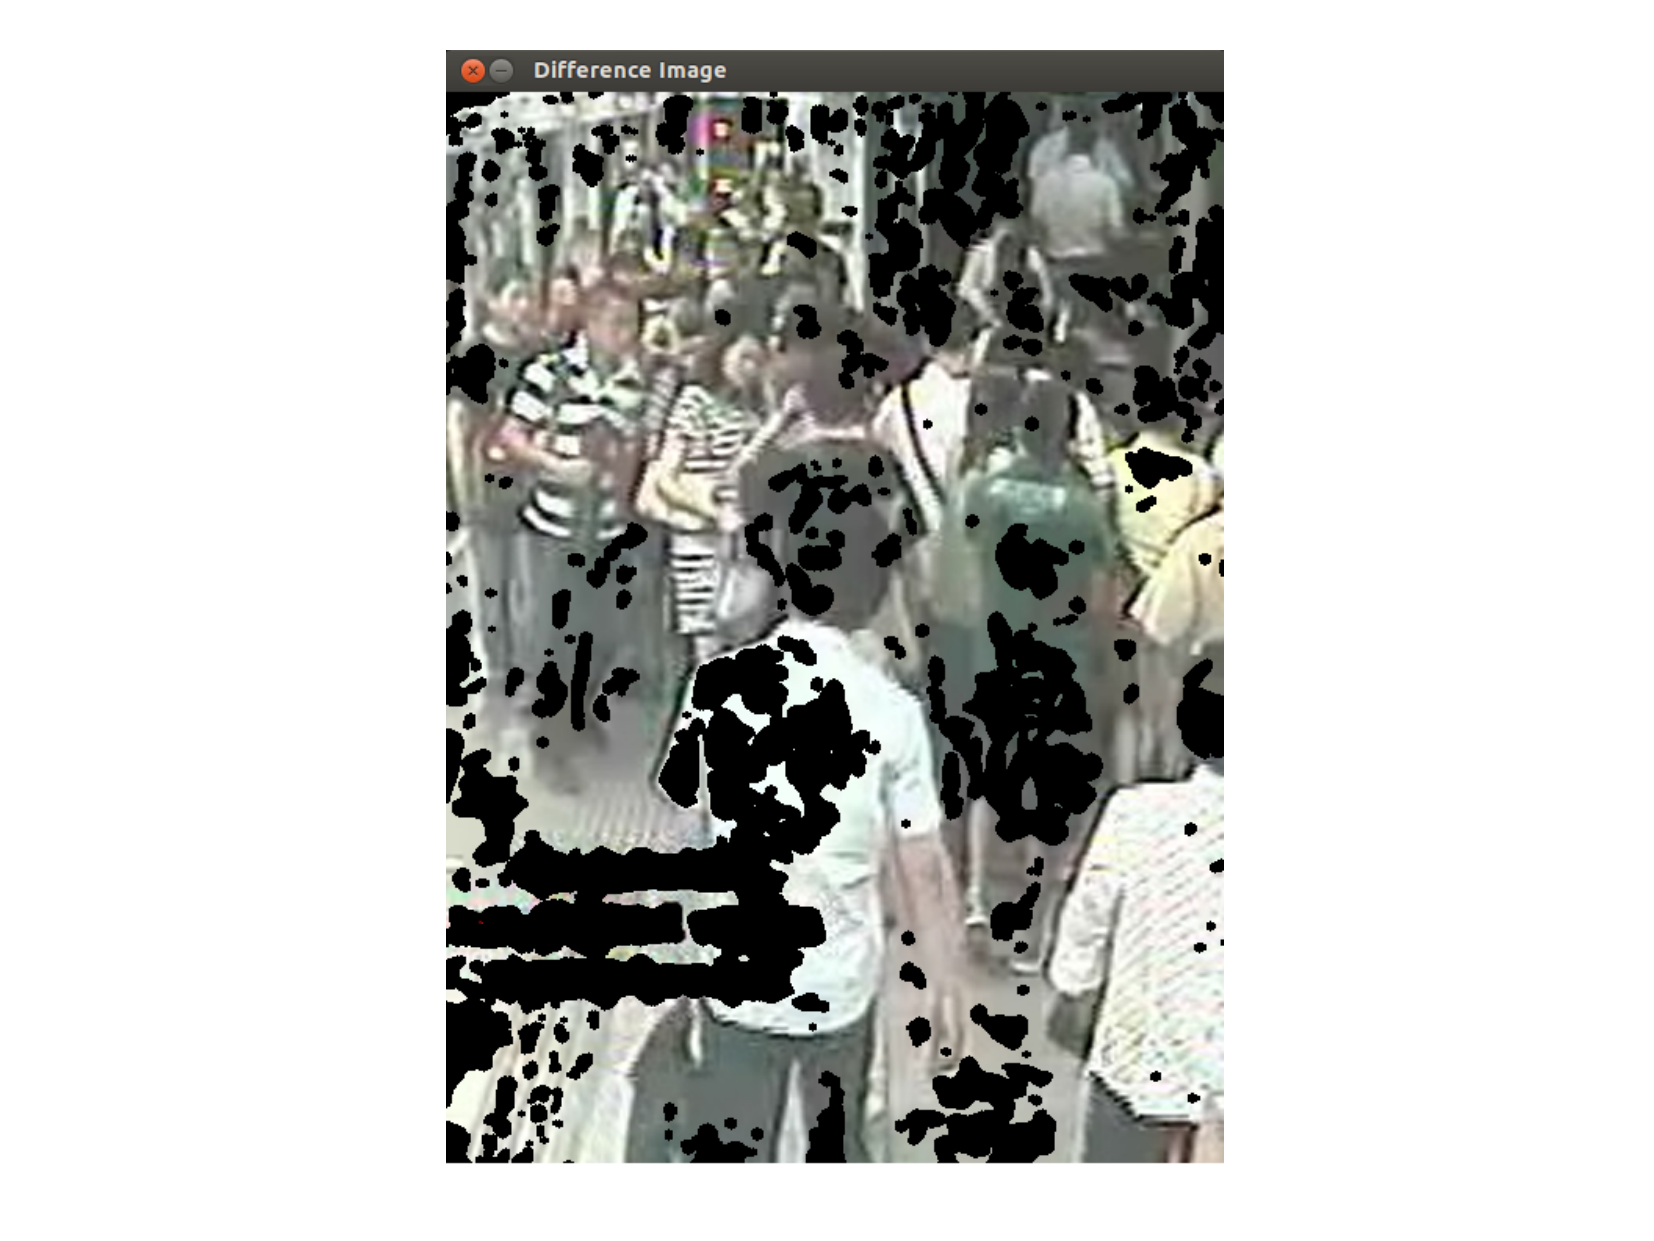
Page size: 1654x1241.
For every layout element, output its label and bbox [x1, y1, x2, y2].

picture [446, 50, 1224, 1204]
